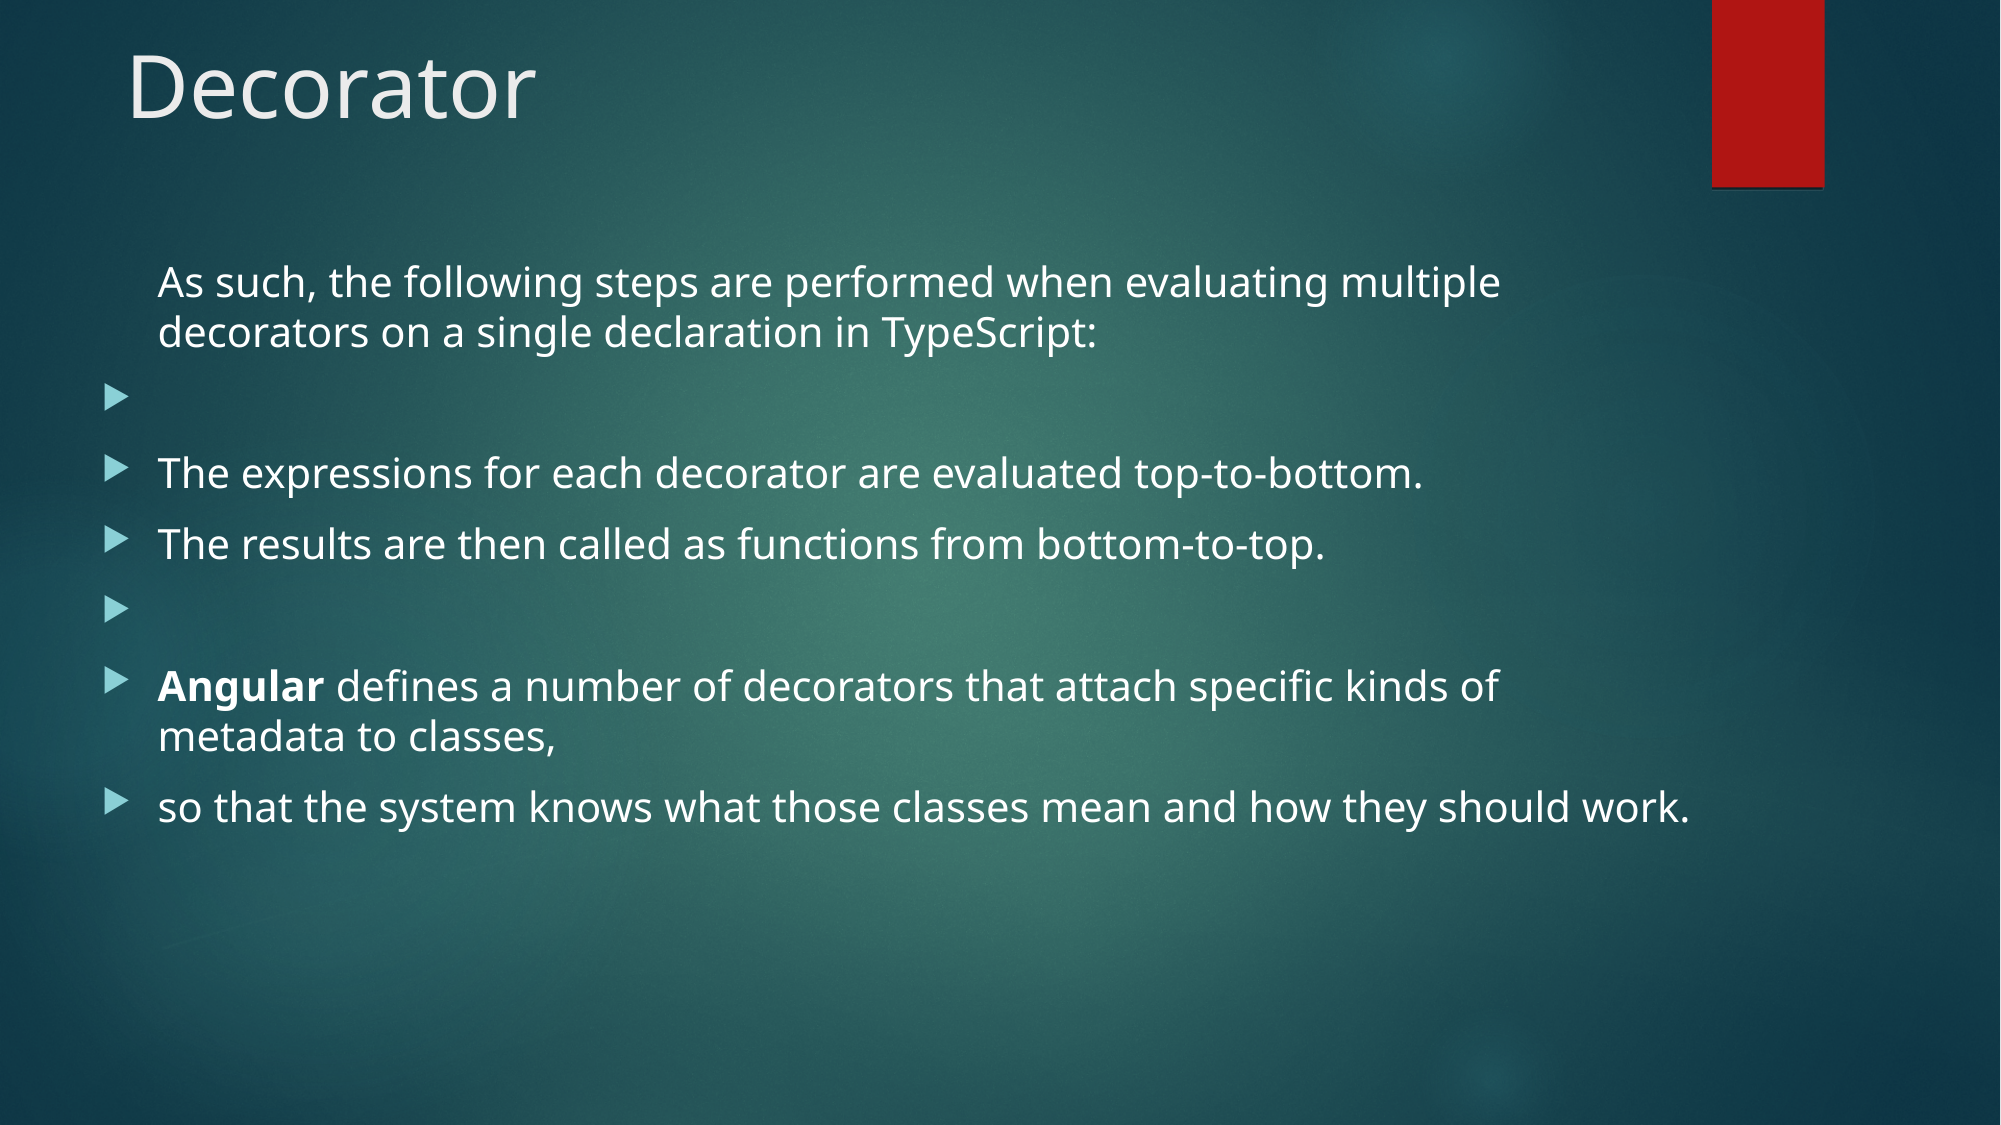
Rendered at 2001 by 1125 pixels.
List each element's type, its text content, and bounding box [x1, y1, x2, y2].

list As such, the following steps are performed when evaluating multiple decorators on a single declaration in TypeScript: The expressions for each decorator are evaluated top-to-bottom. The results are then called as functions from bottom-to-top. Angular defines a number of decorators that attach specific kinds of metadata to classes, so that the system knows what those classes mean and how they should work. [86, 177, 1713, 1099]
picture [0, 0, 2001, 1125]
title Decorator [110, 23, 1654, 139]
